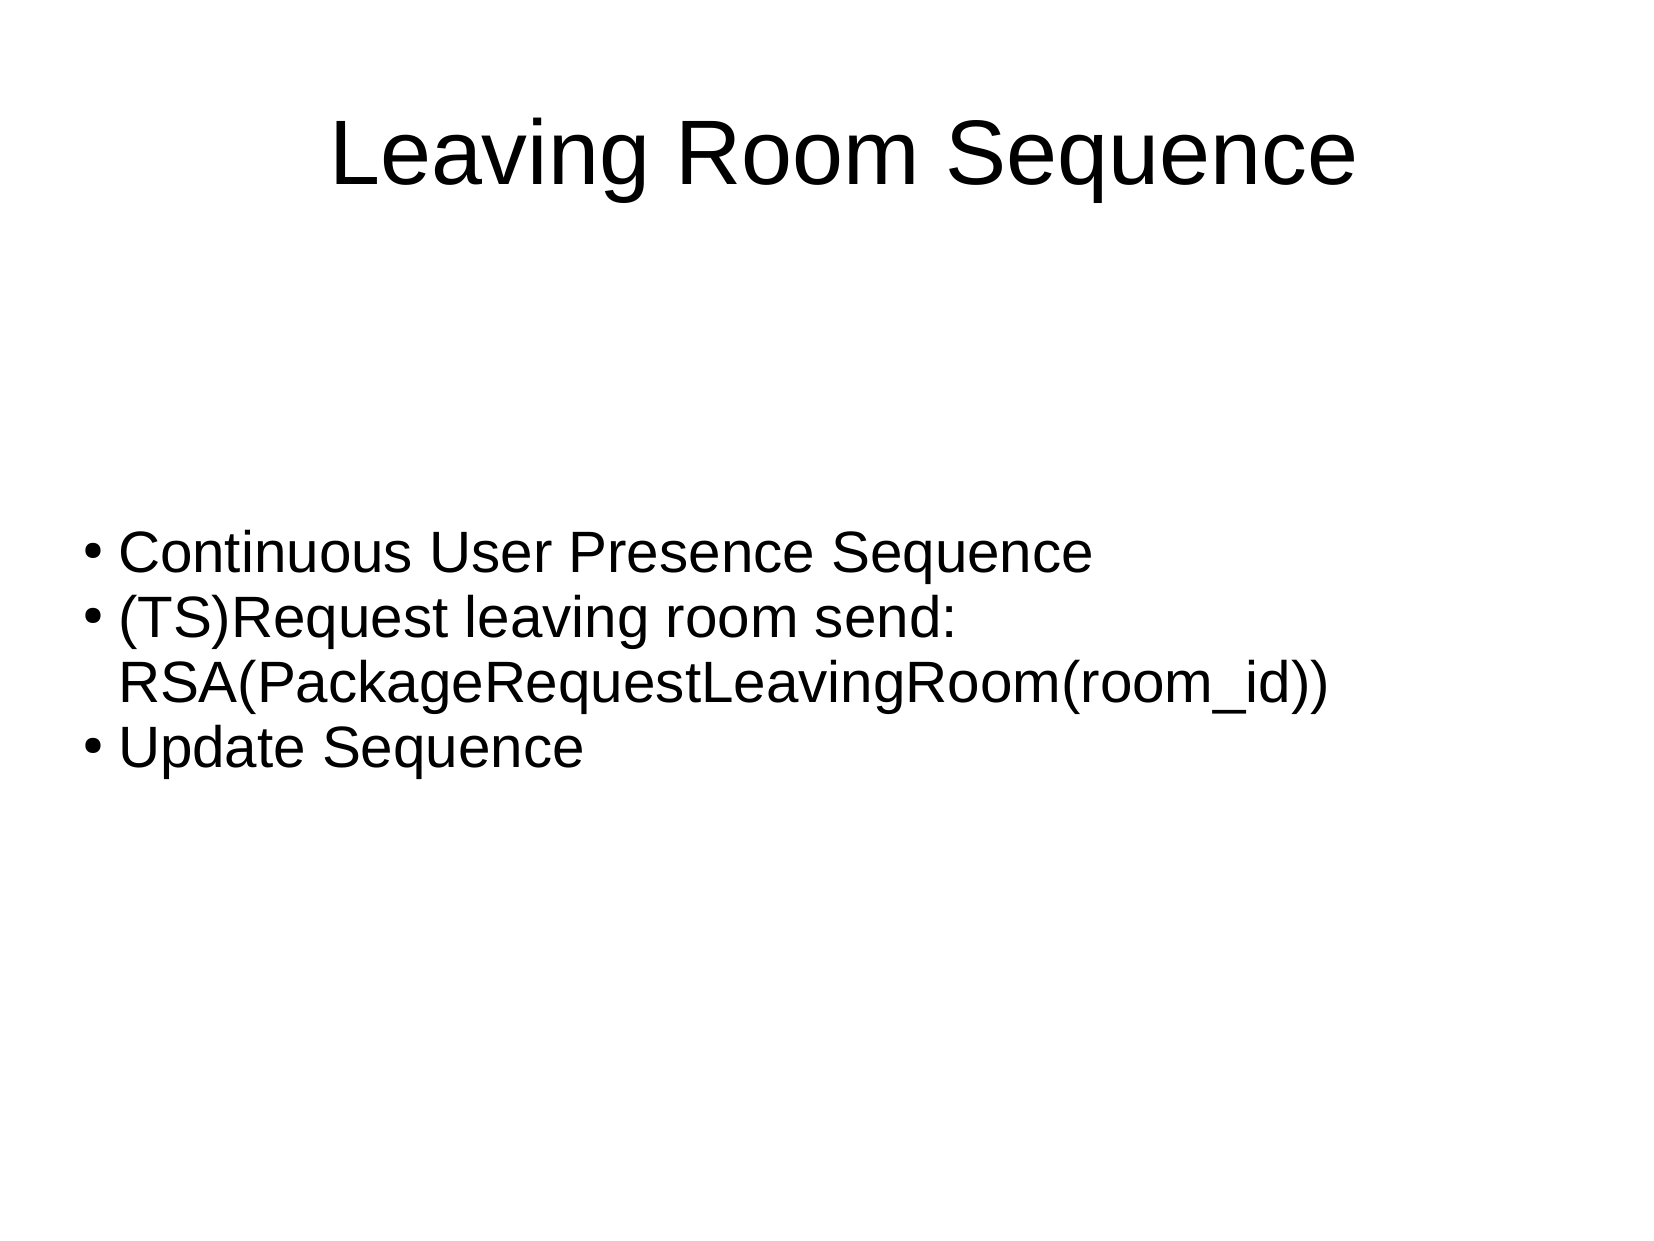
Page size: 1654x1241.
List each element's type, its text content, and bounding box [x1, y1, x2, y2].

title Leaving Room Sequence [82, 49, 1571, 238]
subtitle Continuous User Presence Sequence (TS)Request leaving room send: RSA(PackageRequestLeavingRoom(room_id)) Update Sequence [82, 238, 1571, 1062]
